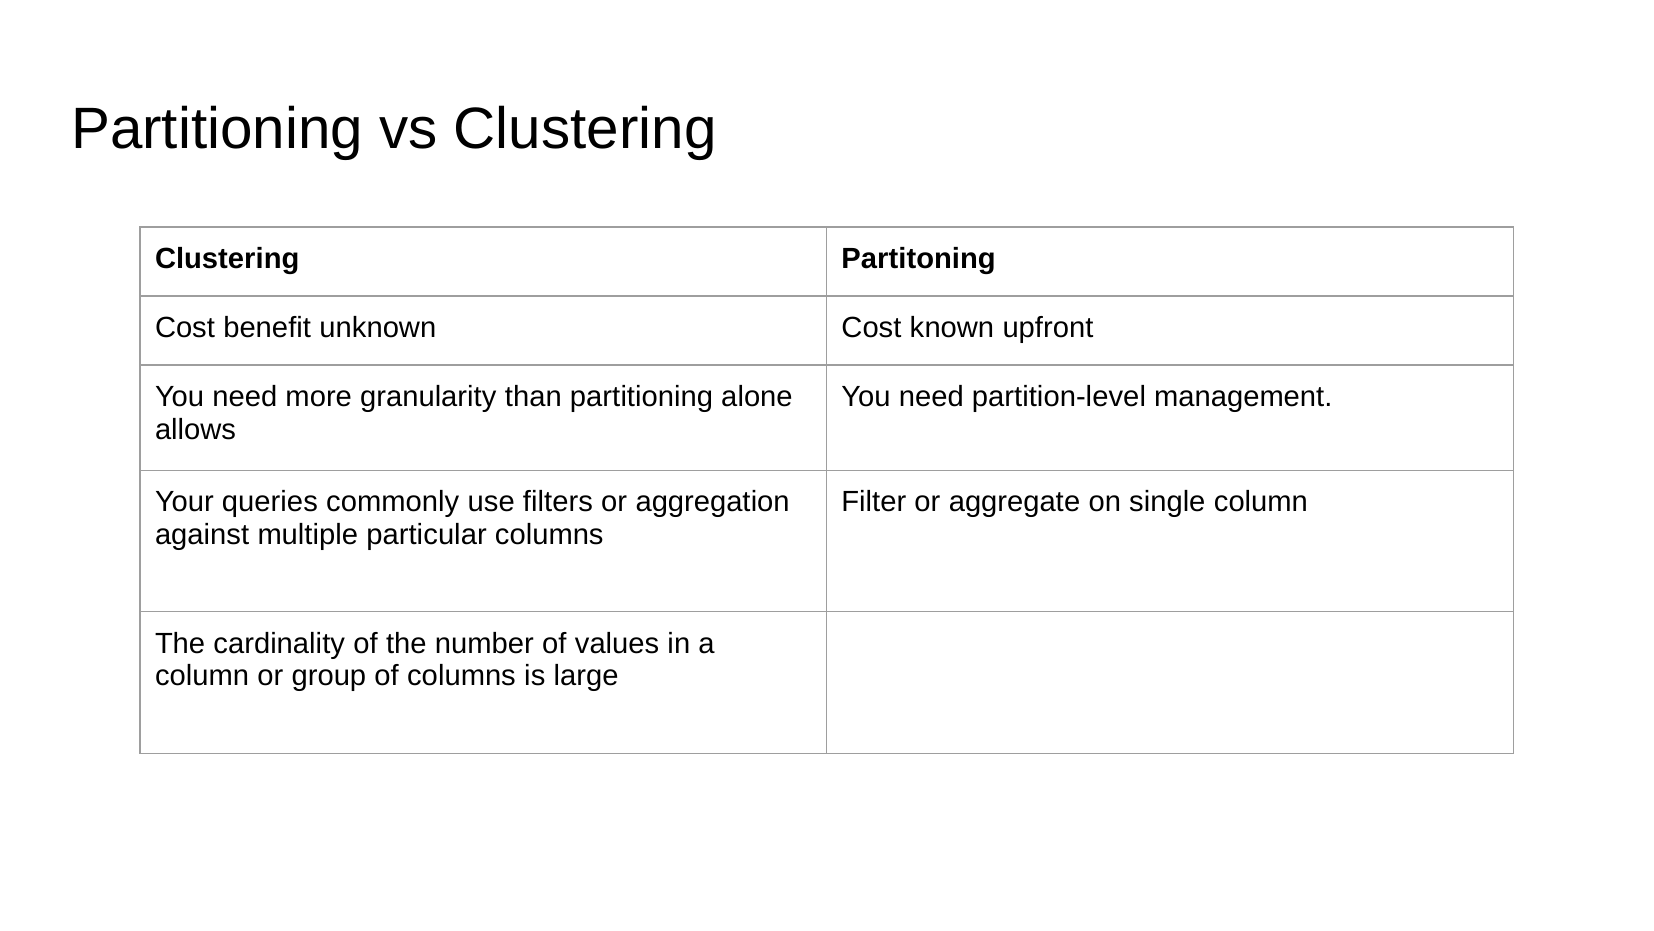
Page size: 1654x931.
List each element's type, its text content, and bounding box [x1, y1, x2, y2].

table_cell Your queries commonly use filters or aggregation against multiple particular columns [141, 471, 826, 611]
title Partitioning vs Clustering [56, 80, 1598, 184]
table_cell You need partition-level management. [827, 366, 1513, 470]
table_cell Filter or aggregate on single column [827, 471, 1513, 611]
table_header Clustering [141, 228, 826, 295]
table_header Partitoning [827, 228, 1513, 295]
table_cell [827, 612, 1513, 753]
table_cell The cardinality of the number of values in a column or group of columns is large [141, 612, 826, 753]
table_cell Cost known upfront [827, 297, 1513, 364]
table_cell Cost benefit unknown [141, 297, 826, 364]
table_cell You need more granularity than partitioning alone allows [141, 366, 826, 470]
